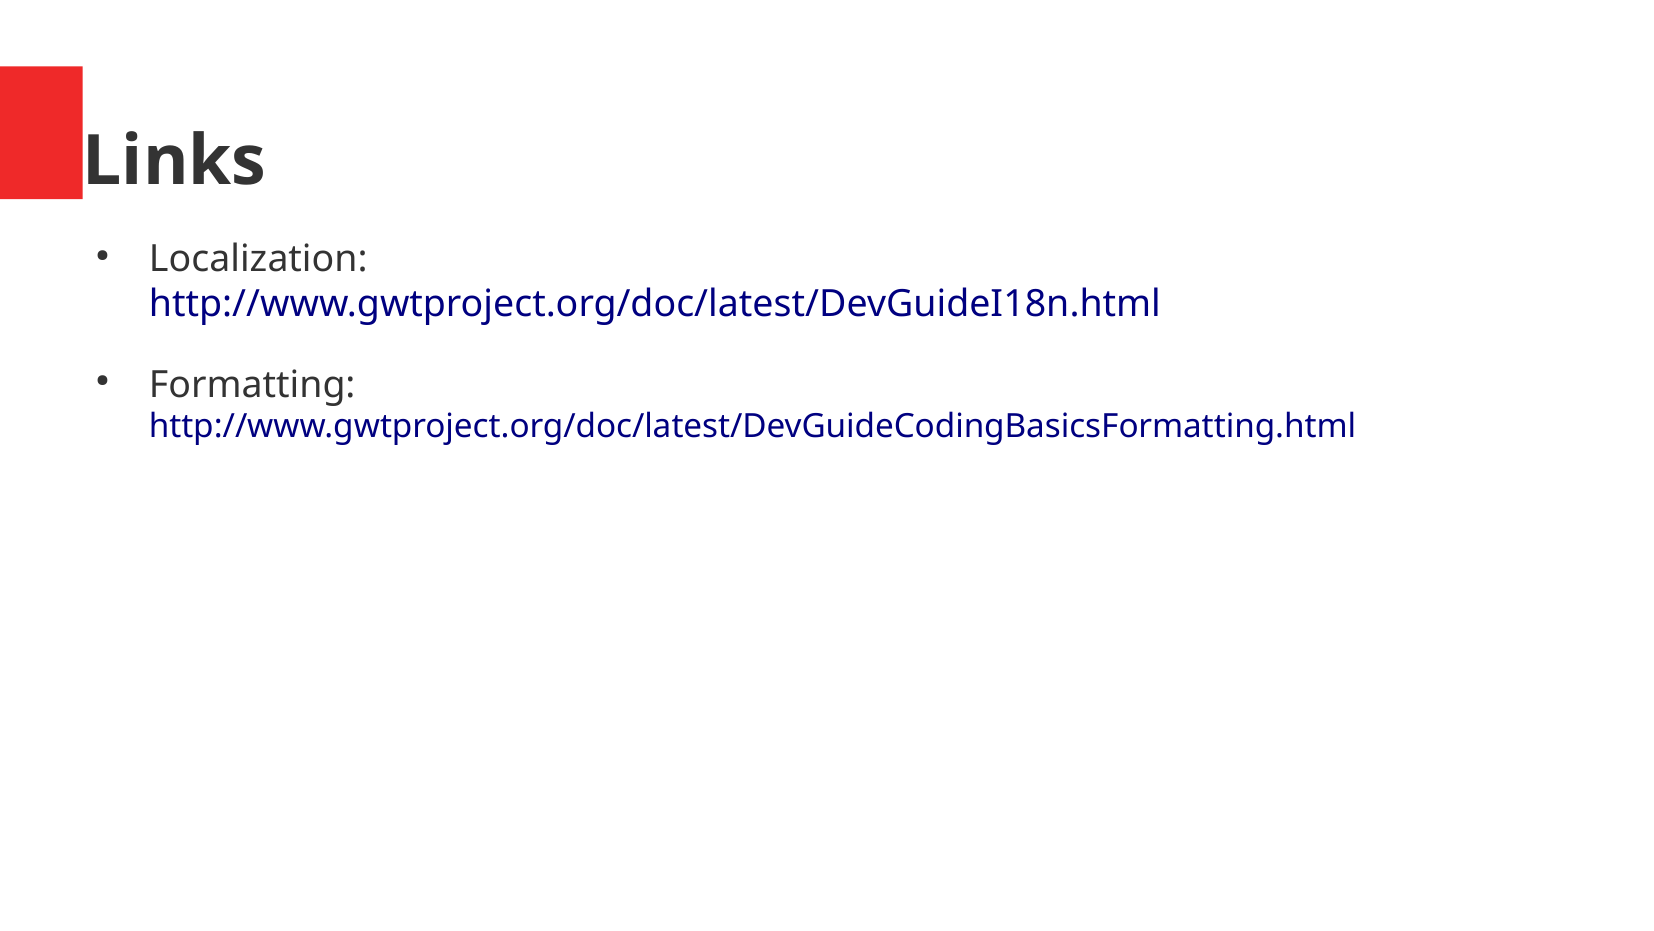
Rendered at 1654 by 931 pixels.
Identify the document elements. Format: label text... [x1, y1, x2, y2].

list Localization: http://www.gwtproject.org/doc/latest/DevGuideI18n.html Formatting: http://www.gwtproject.org/doc/latest/DevGuideCodingBasicsFormatting.html [78, 234, 1498, 815]
title Links [82, 33, 1571, 196]
